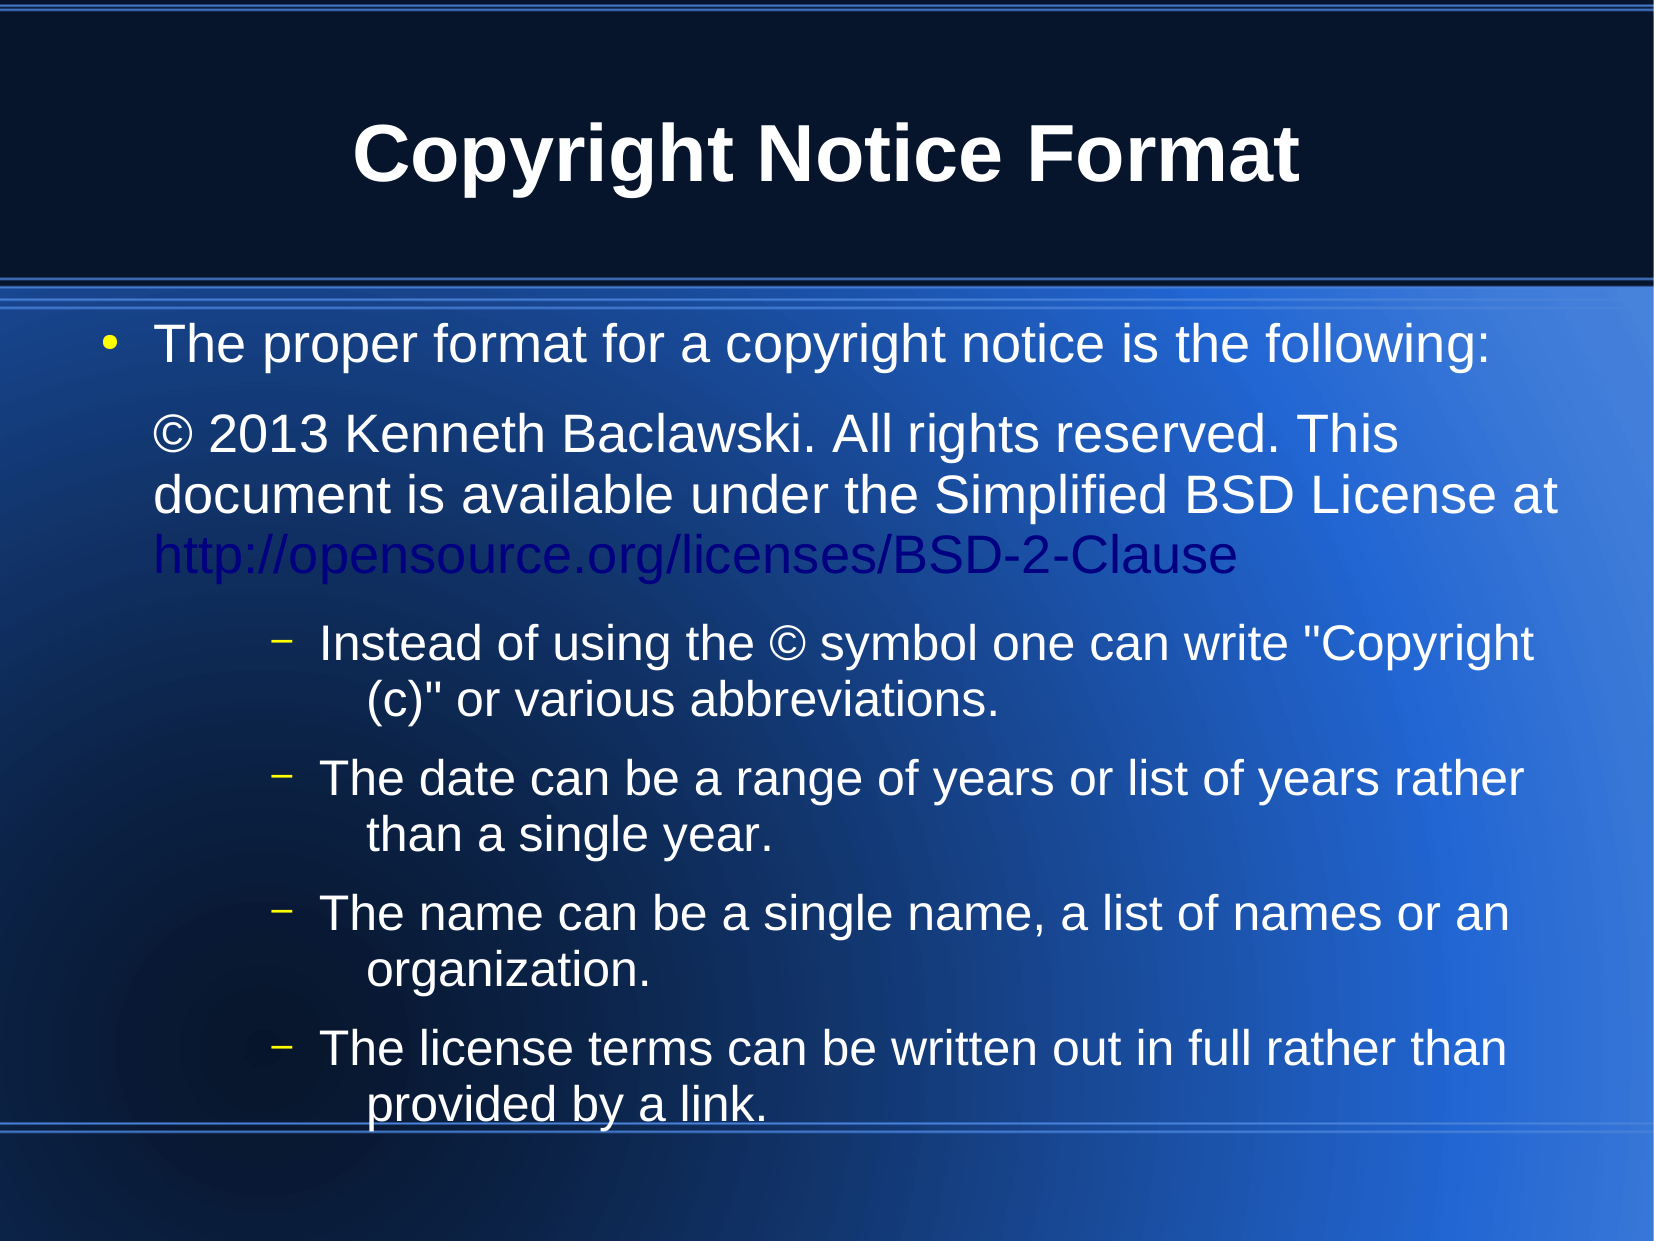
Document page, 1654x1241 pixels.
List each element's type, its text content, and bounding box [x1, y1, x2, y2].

picture [0, 0, 1654, 1241]
list The proper format for a copyright notice is the following: © 2013 Kenneth Baclawski. All rights reserved. This document is available under the Simplified BSD License at http://opensource.org/licenses/BSD-2-Clause Instead of using the © symbol one can write "Copyright (c)" or various abbreviations. The date can be a range of years or list of years rather than a single year. The name can be a single name, a list of names or an organization. The license terms can be written out in full rather than provided by a link. [82, 313, 1606, 1138]
title Copyright Notice Format [82, 49, 1571, 257]
